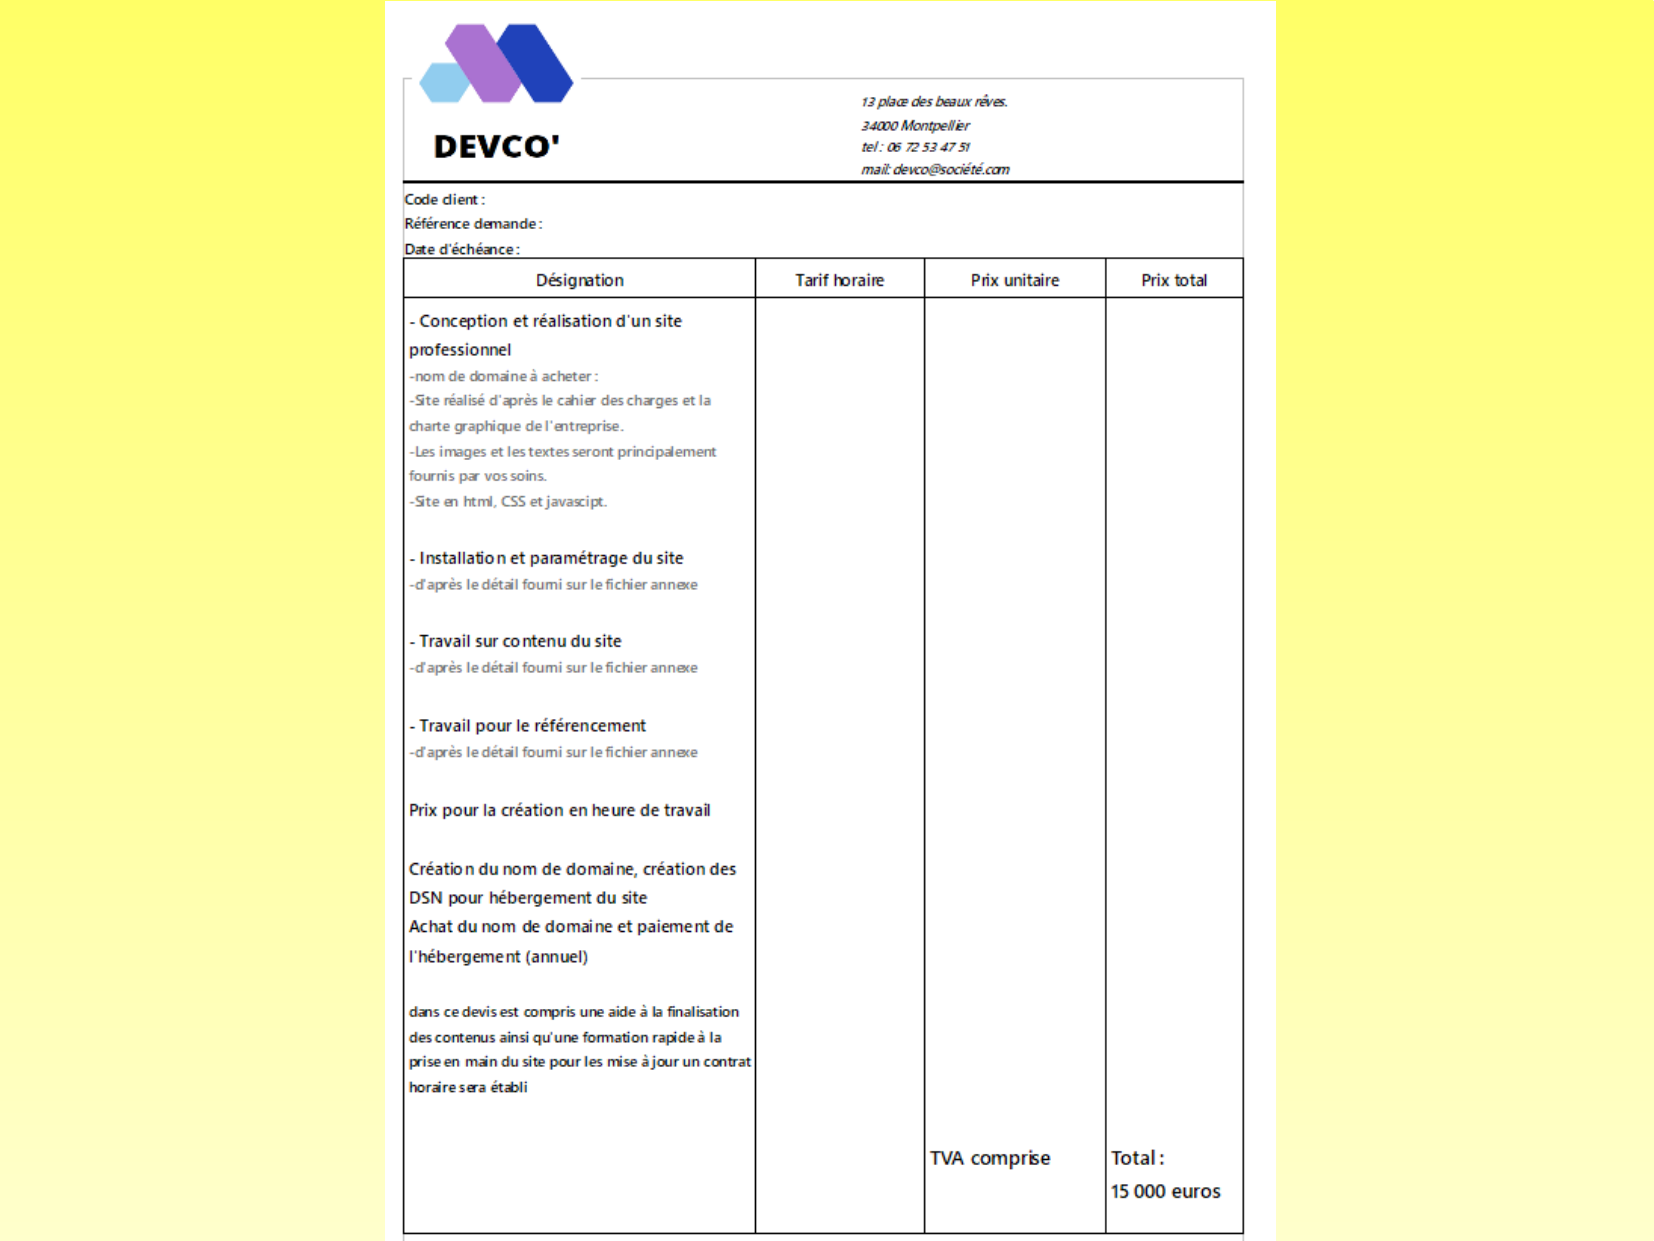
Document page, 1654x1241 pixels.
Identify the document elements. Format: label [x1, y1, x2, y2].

picture [385, 1, 1276, 1241]
